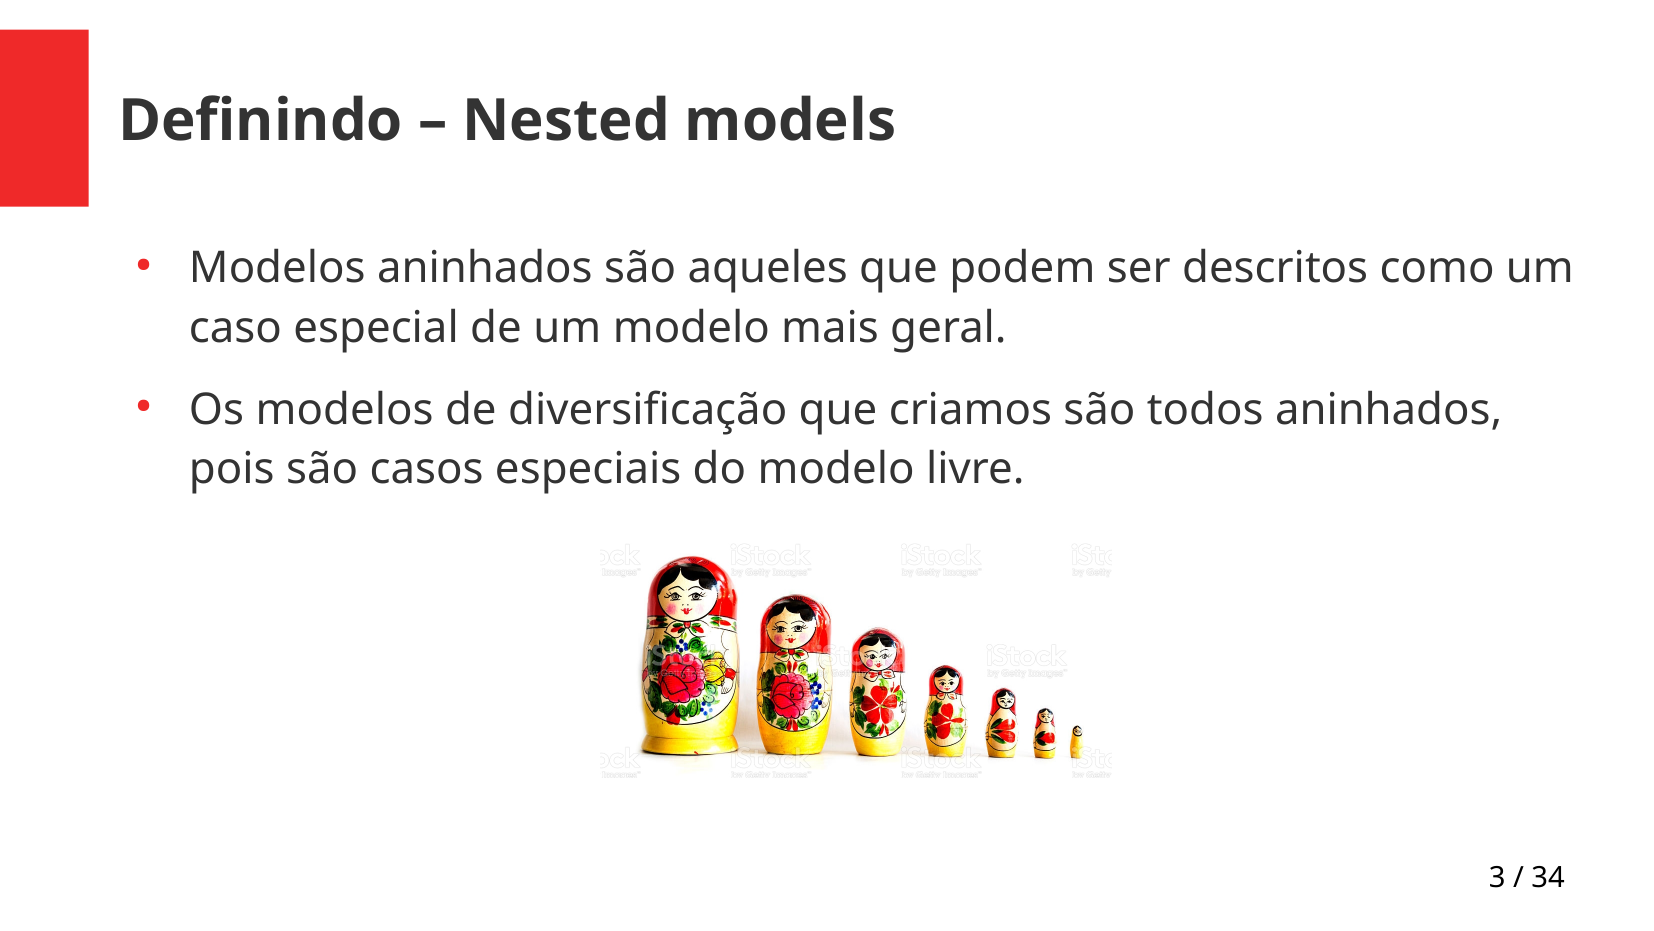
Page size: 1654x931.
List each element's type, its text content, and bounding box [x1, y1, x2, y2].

title Definindo – Nested models [118, 29, 1595, 207]
picture [600, 543, 1112, 778]
list Modelos aninhados são aqueles que podem ser descritos como um caso especial de um modelo mais geral. Os modelos de diversificação que criamos são todos aninhados, pois são casos especiais do modelo livre. [118, 236, 1595, 798]
